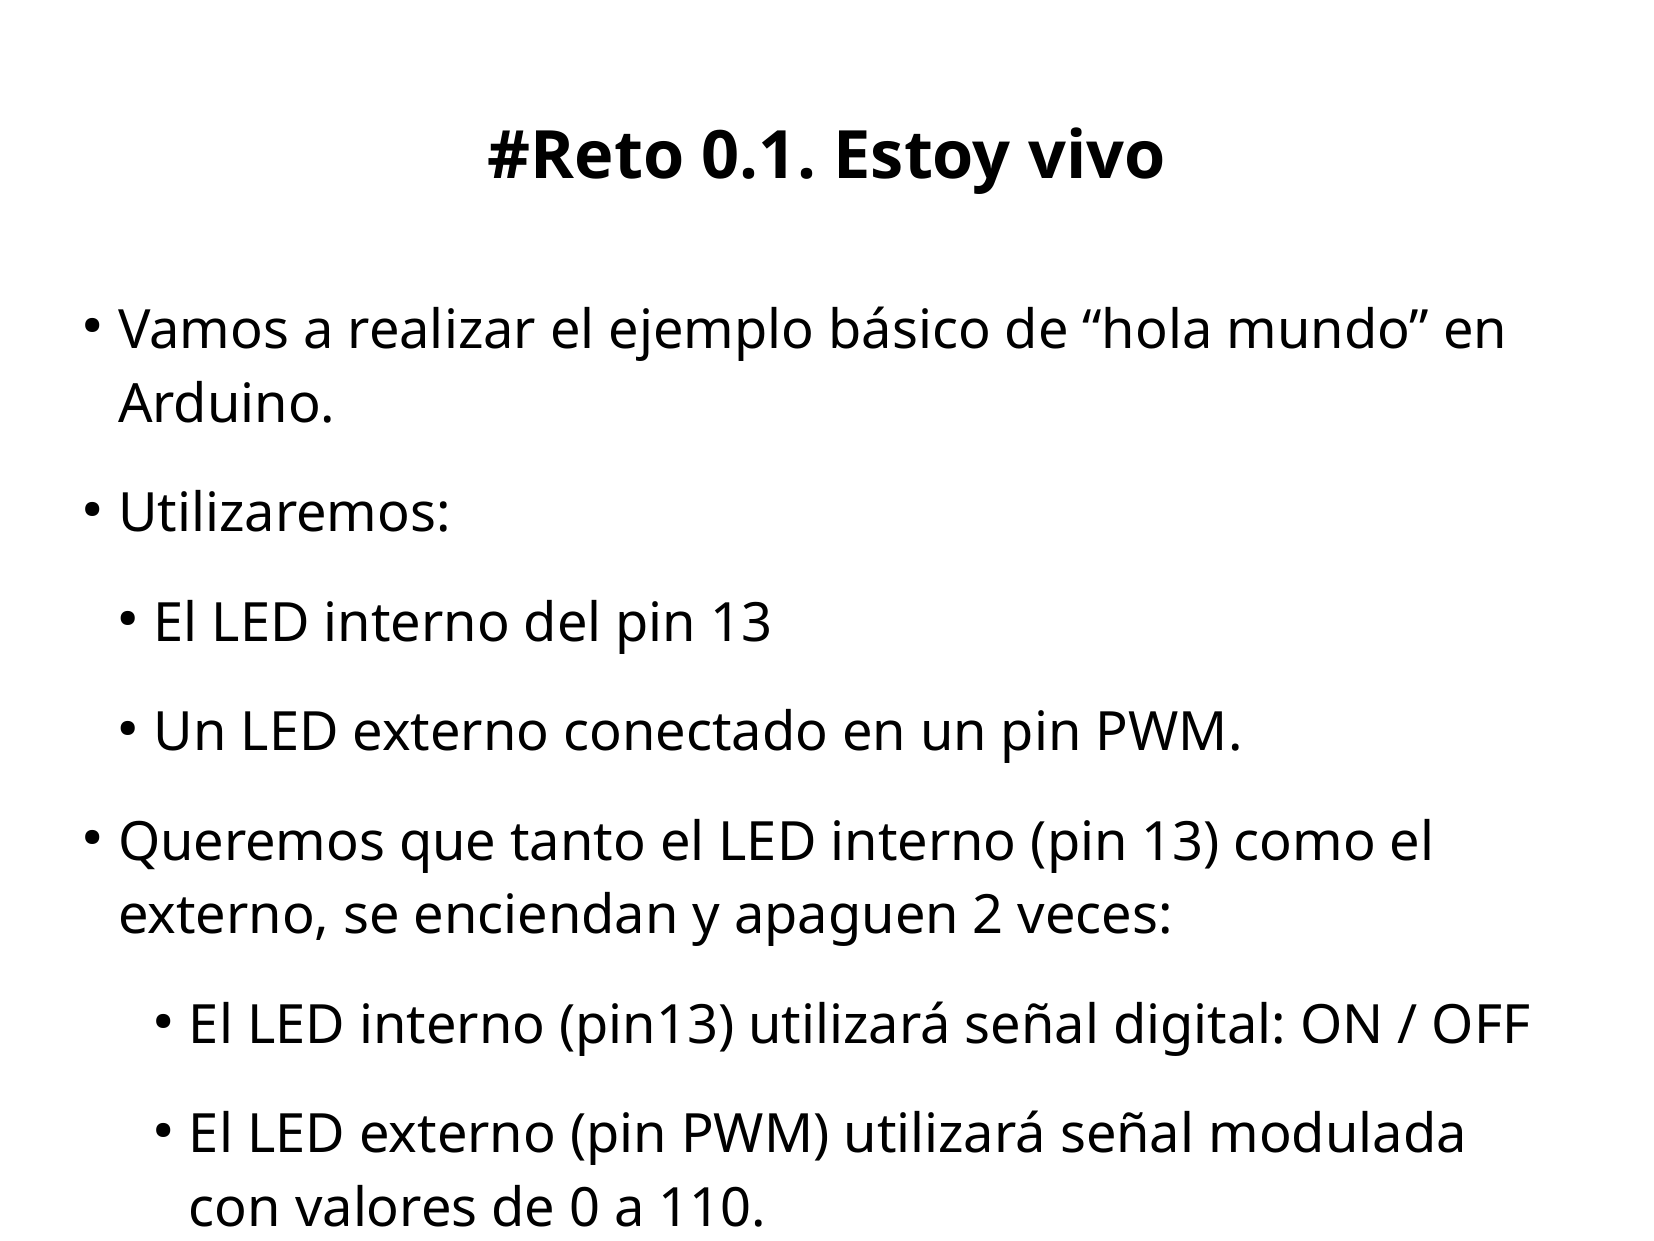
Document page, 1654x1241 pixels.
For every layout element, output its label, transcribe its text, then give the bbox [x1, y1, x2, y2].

subtitle Vamos a realizar el ejemplo básico de “hola mundo” en Arduino. Utilizaremos: El LED interno del pin 13 Un LED externo conectado en un pin PWM. Queremos que tanto el LED interno (pin 13) como el externo, se enciendan y apaguen 2 veces: El LED interno (pin13) utilizará señal digital: ON / OFF El LED externo (pin PWM) utilizará señal modulada con valores de 0 a 110. [82, 290, 1571, 1180]
title #Reto 0.1. Estoy vivo [82, 49, 1571, 257]
